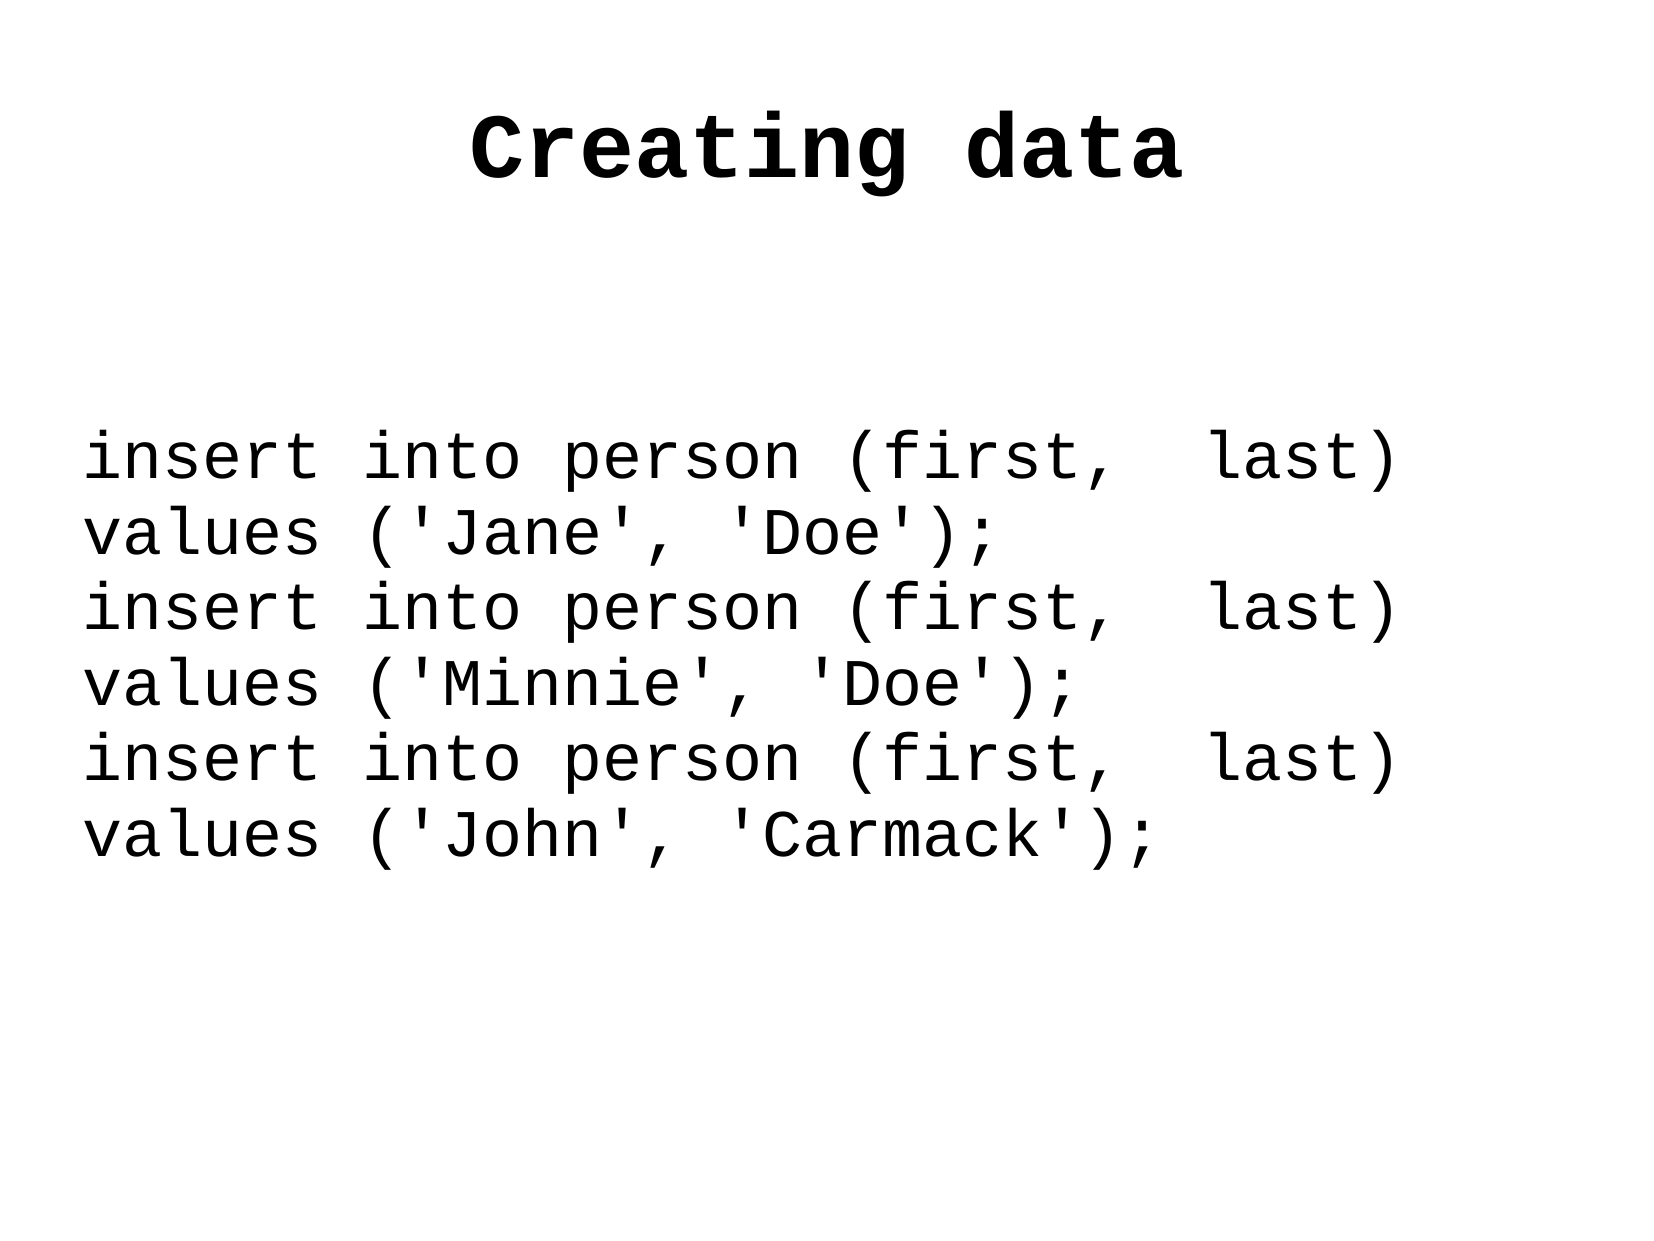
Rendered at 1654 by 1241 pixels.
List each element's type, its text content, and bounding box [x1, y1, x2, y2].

subtitle insert into person (first, last) values ('Jane', 'Doe'); insert into person (first, last) values ('Minnie', 'Doe'); insert into person (first, last) values ('John', 'Carmack'); [82, 290, 1571, 1010]
title Creating data [82, 49, 1571, 257]
